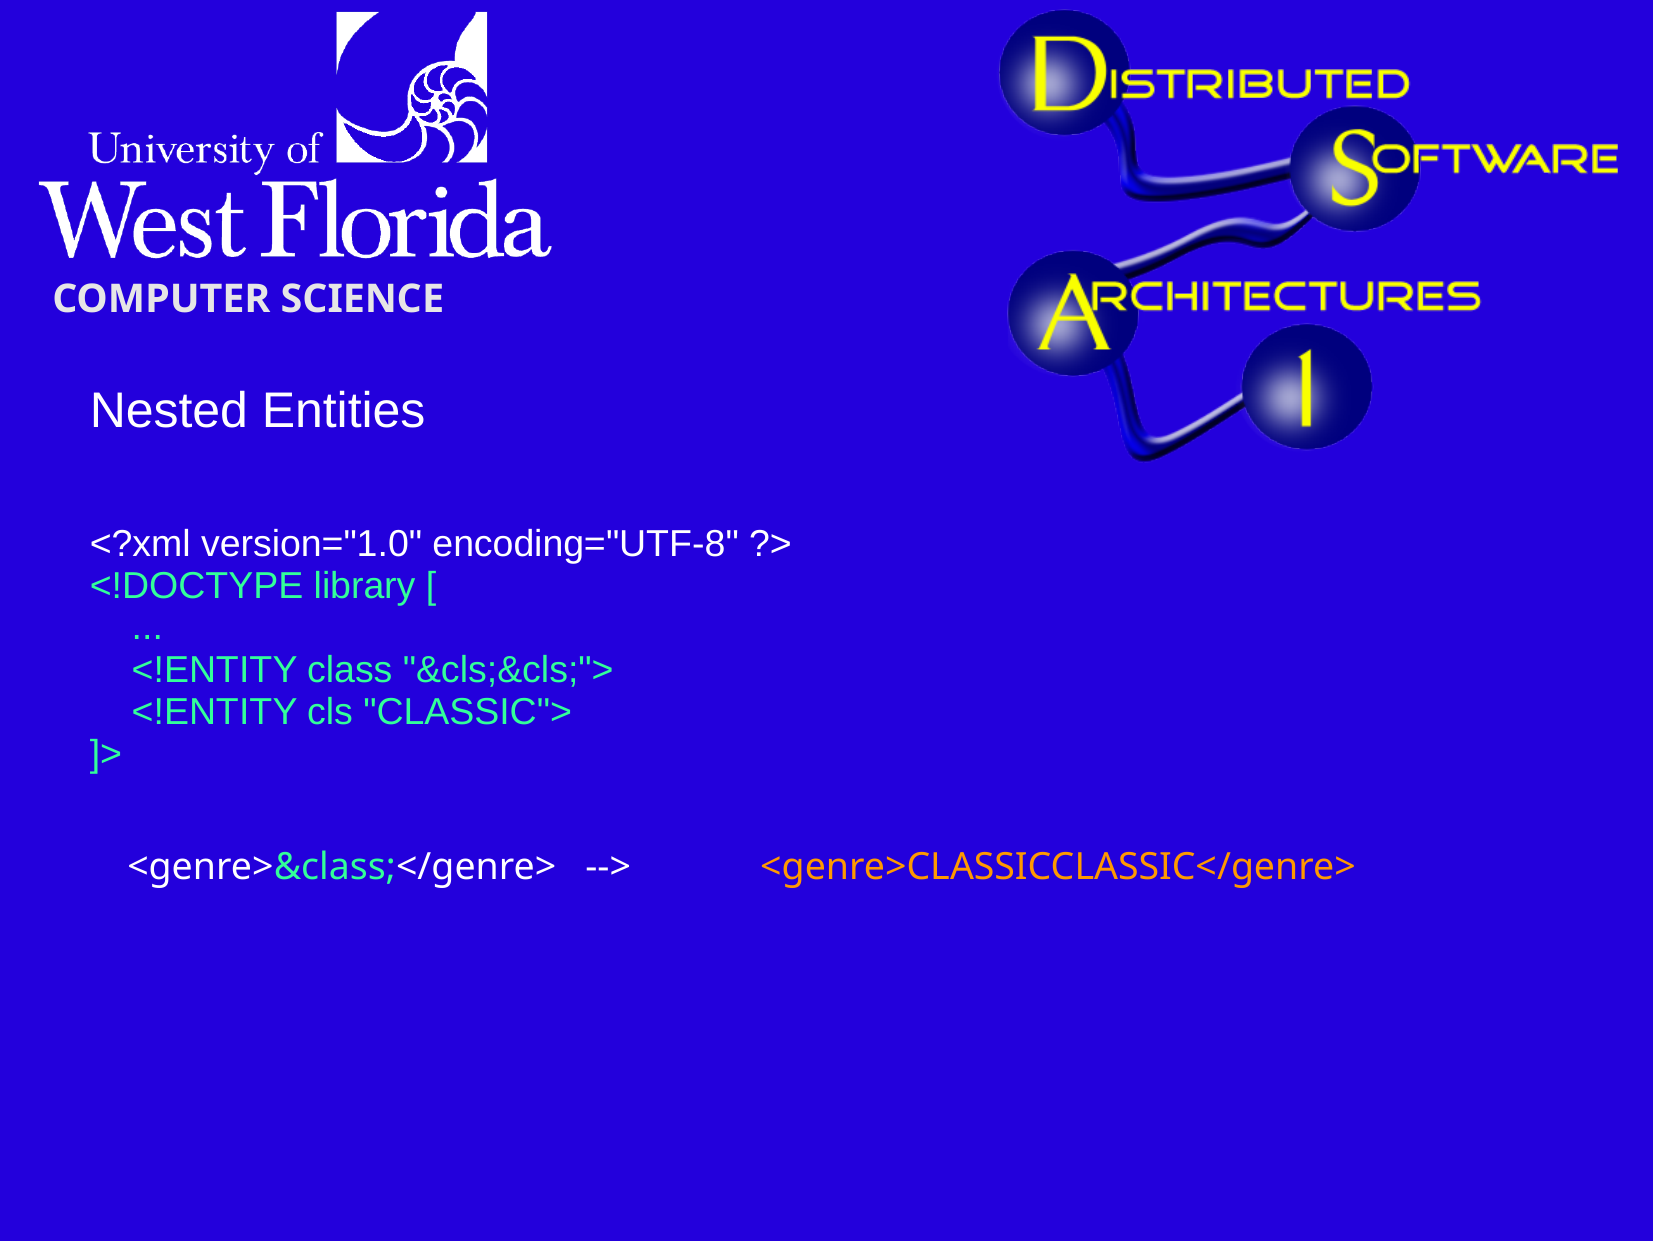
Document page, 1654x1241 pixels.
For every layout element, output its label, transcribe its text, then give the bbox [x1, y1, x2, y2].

text_box Nested Entities <?xml version="1.0" encoding="UTF-8" ?> <!DOCTYPE library [ ... <!ENTITY class "&cls;&cls;"> <!ENTITY cls "CLASSIC"> ]> [75, 375, 1290, 824]
text_box COMPUTER SCIENCE [37, 262, 563, 334]
text_box <genre>&class;</genre> --> [112, 832, 745, 938]
picture [910, 0, 1653, 506]
text_box <genre>CLASSICCLASSIC</genre> [745, 832, 1463, 938]
picture [37, 0, 559, 262]
